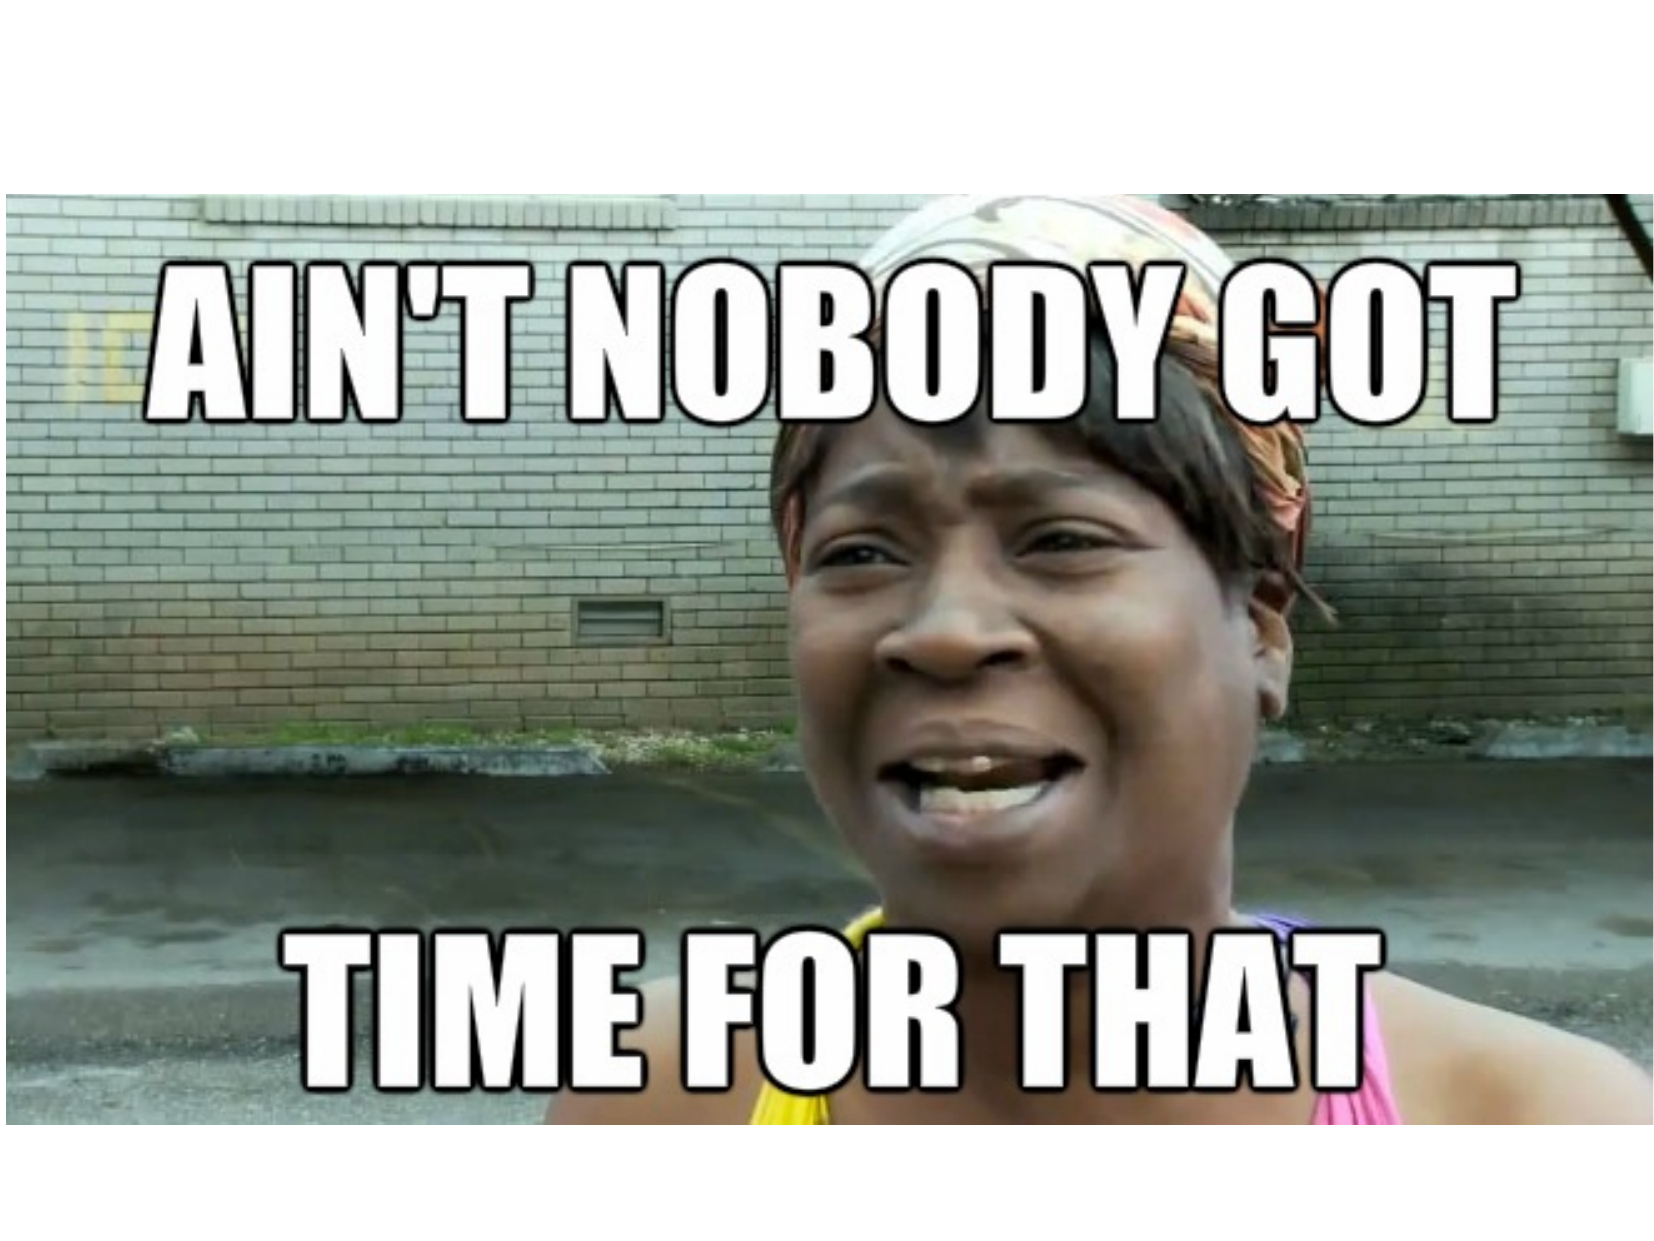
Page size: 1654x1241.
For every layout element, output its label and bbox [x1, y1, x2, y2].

picture [6, 194, 1654, 1126]
